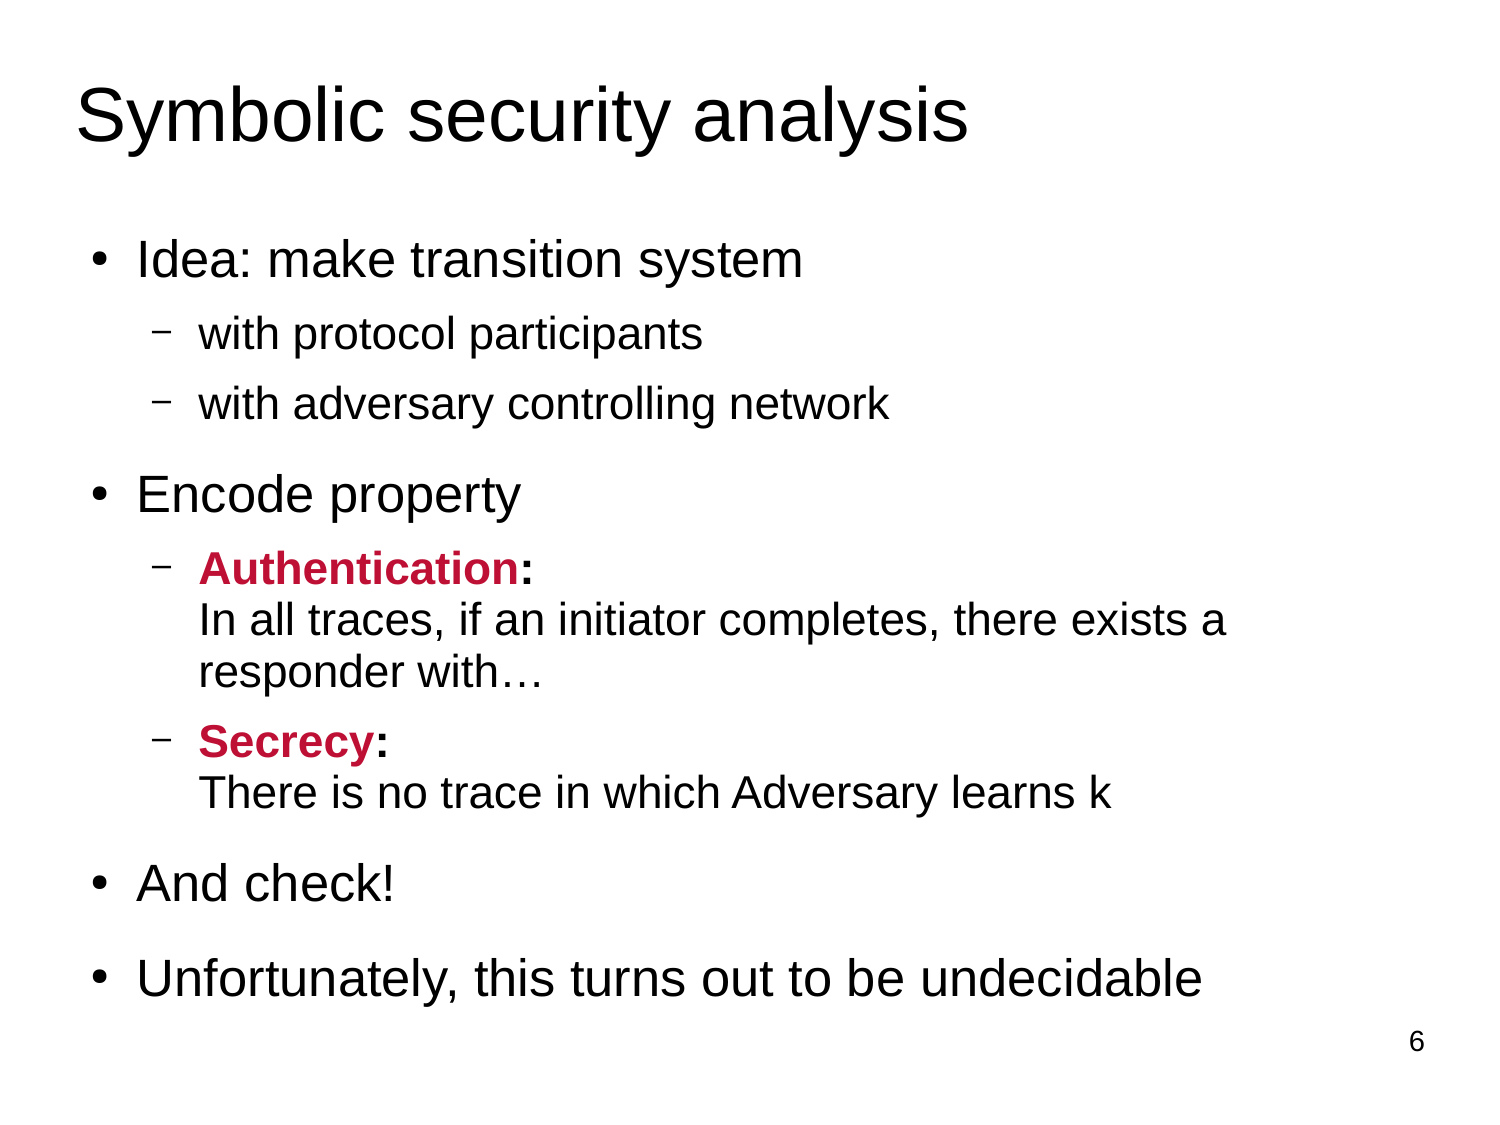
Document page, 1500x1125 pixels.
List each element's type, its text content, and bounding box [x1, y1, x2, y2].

list Idea: make transition system with protocol participants with adversary controlling network Encode property Authentication: In all traces, if an initiator completes, there exists a responder with… Secrecy: There is no trace in which Adversary learns k And check! Unfortunately, this turns out to be undecidable [75, 230, 1425, 1014]
title Symbolic security analysis [75, 44, 1425, 185]
